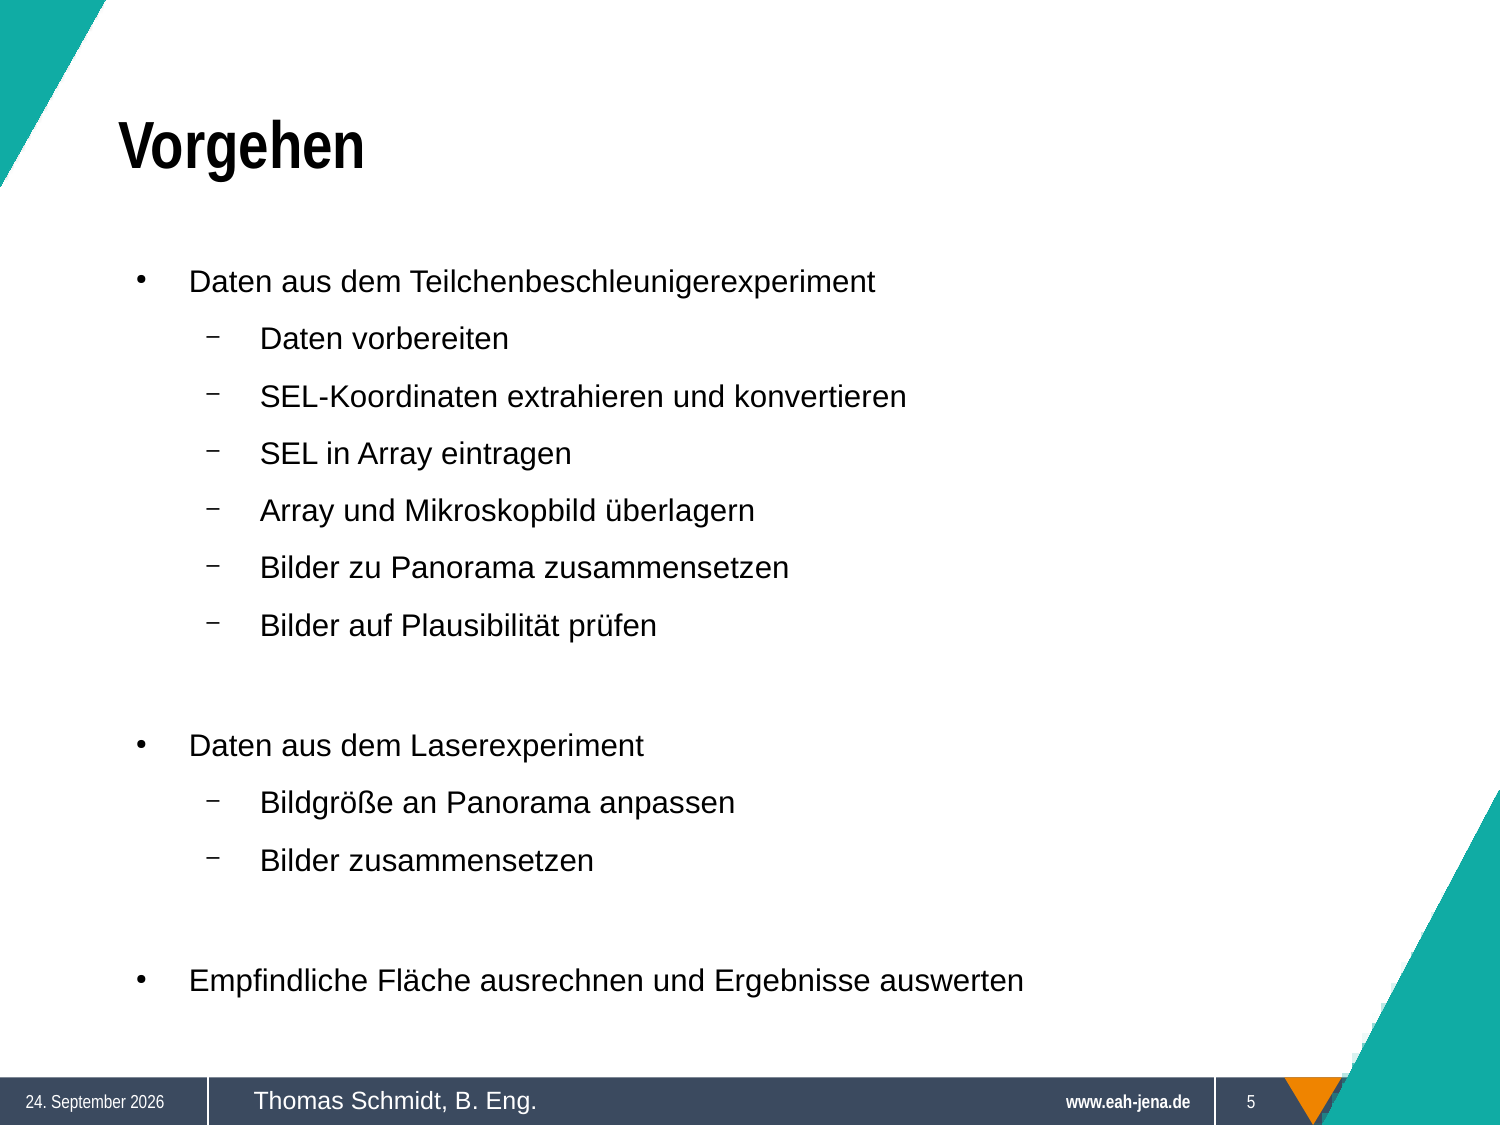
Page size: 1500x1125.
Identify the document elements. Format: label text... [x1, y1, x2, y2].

title Vorgehen [103, 103, 1397, 270]
list Daten aus dem Teilchenbeschleunigerexperiment Daten vorbereiten SEL-Koordinaten extrahieren und konvertieren SEL in Array eintragen Array und Mikroskopbild überlagern Bilder zu Panorama zusammensetzen Bilder auf Plausibilität prüfen Daten aus dem Laserexperiment Bildgröße an Panorama anpassen Bilder zusammensetzen Empfindliche Fläche ausrechnen und Ergebnisse auswerten [103, 270, 1397, 972]
picture [216, 1081, 576, 1120]
text_box [0, 0, 106, 187]
text_box [1322, 790, 1500, 1125]
